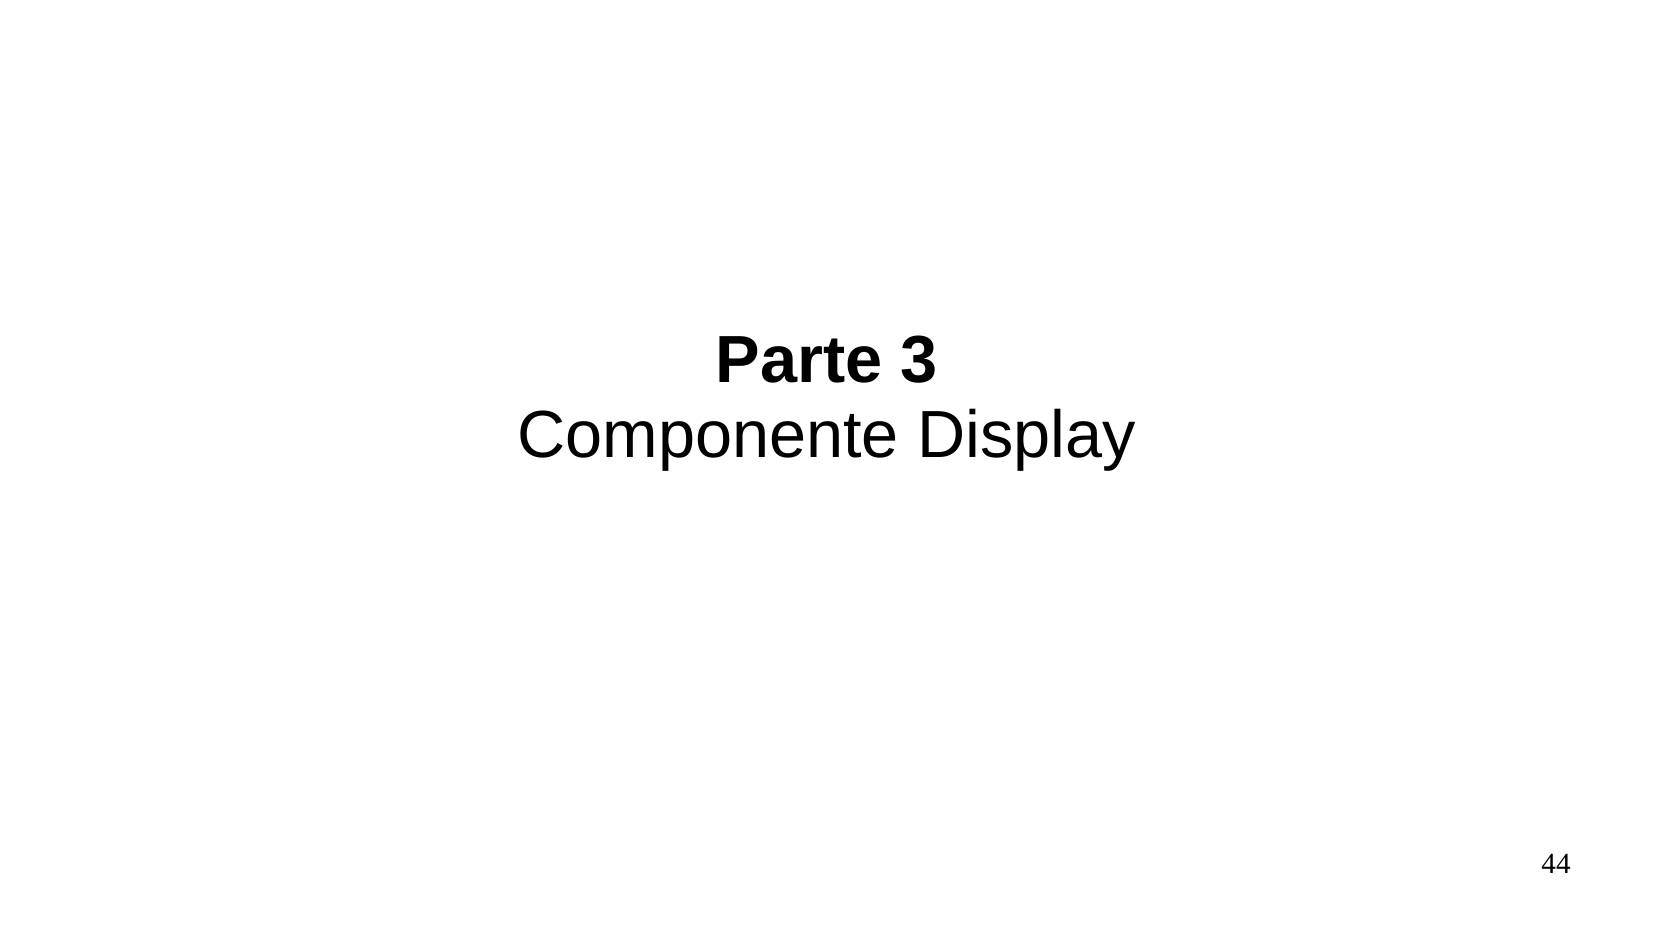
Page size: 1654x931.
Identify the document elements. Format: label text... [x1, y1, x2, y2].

subtitle Parte 3 Componente Display [82, 37, 1571, 757]
